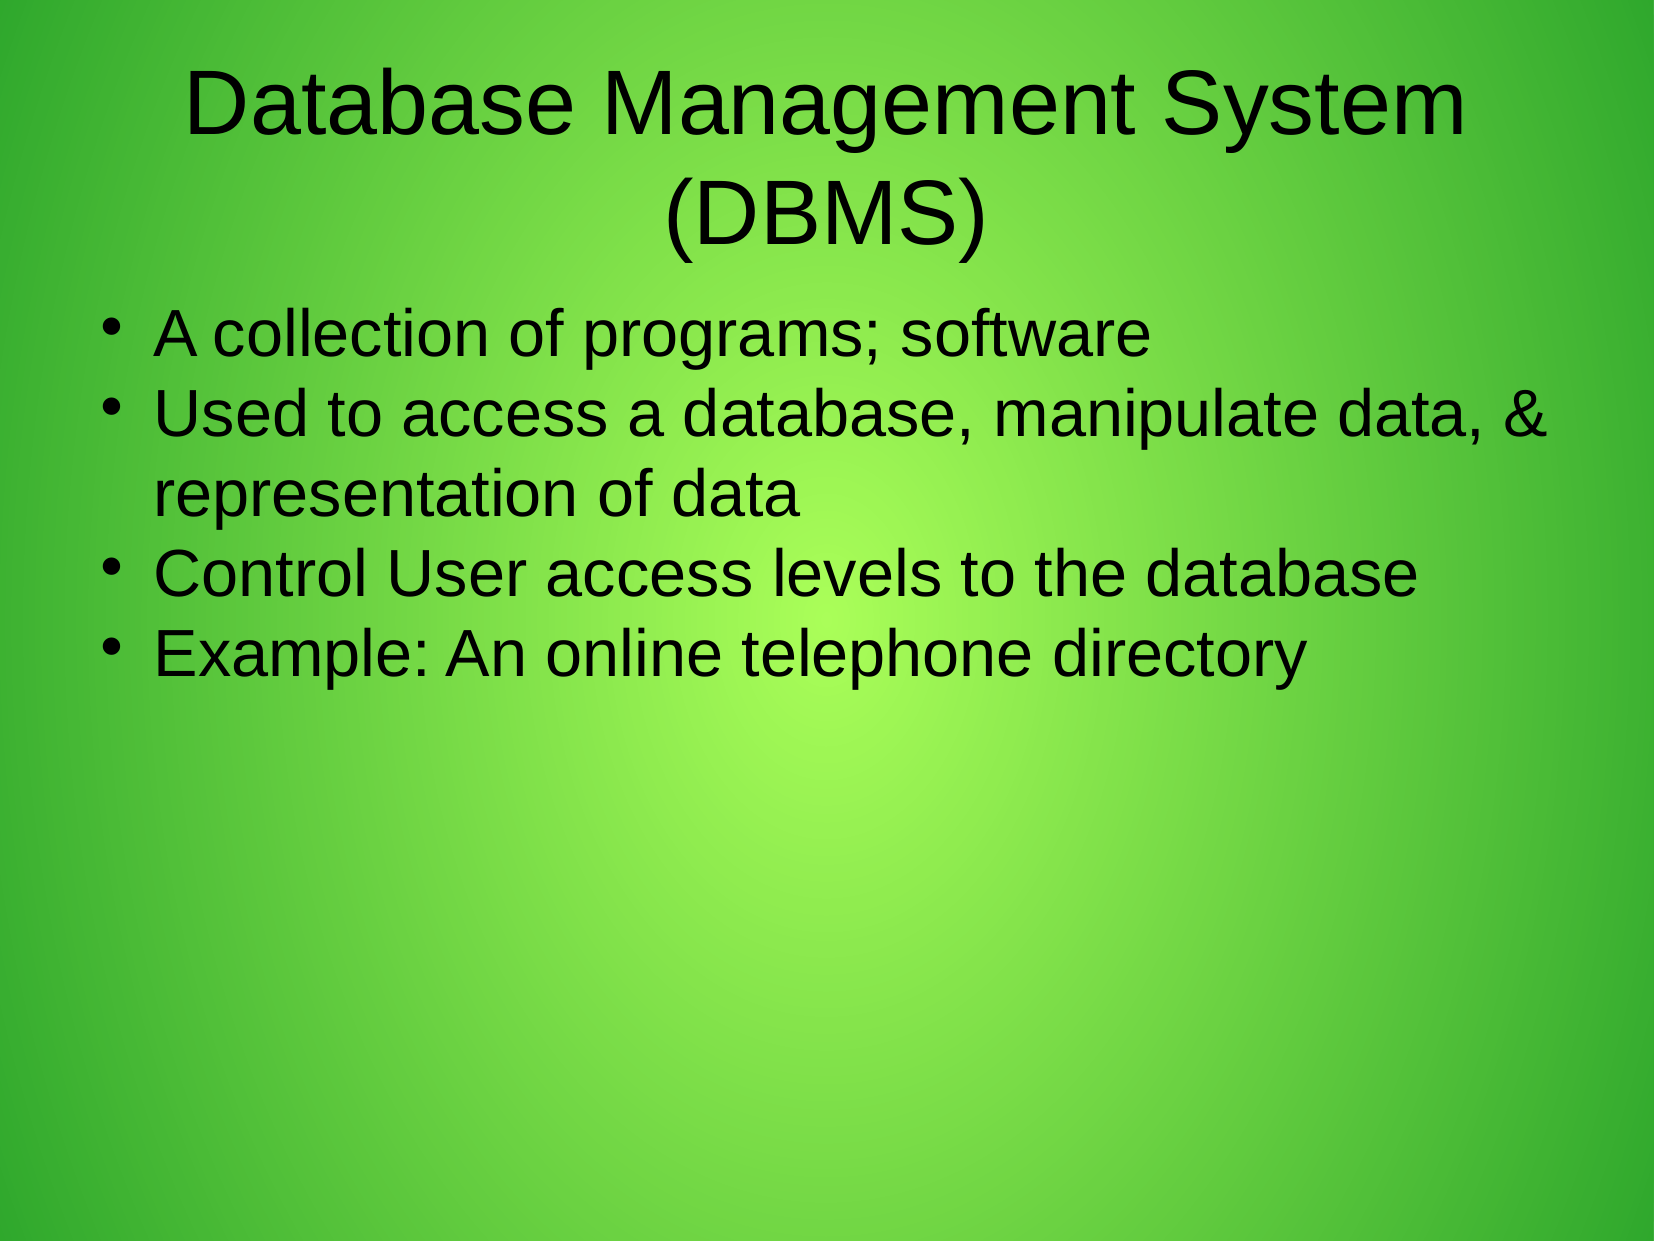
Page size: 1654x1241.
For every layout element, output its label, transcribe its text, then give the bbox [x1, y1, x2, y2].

text_box Database Management System (DBMS) [82, 49, 1571, 257]
text_box A collection of programs; software Used to access a database, manipulate data, & representation of data Control User access levels to the database Example: An online telephone directory [82, 290, 1571, 1010]
